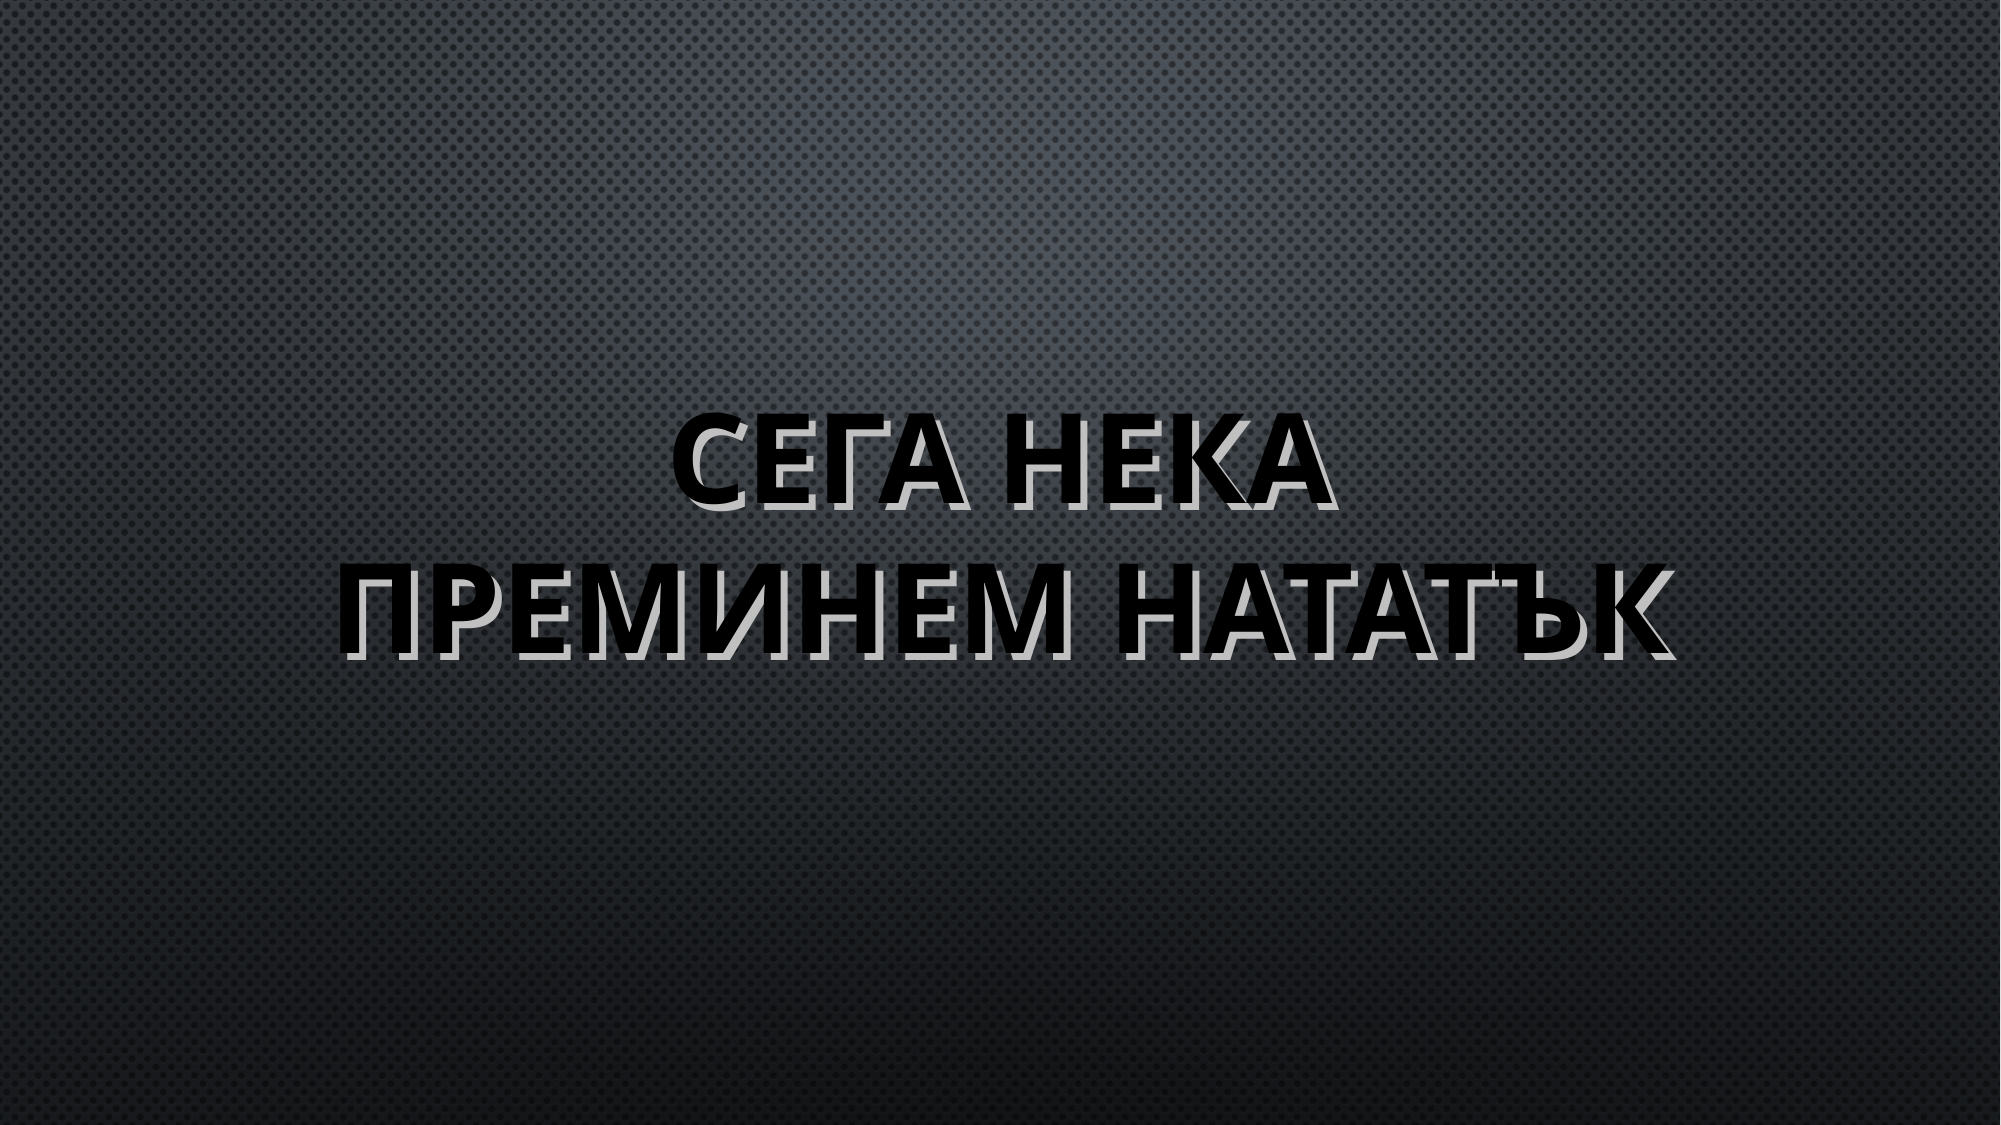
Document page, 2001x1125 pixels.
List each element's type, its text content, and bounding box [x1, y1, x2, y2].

title Сега нека преминем нататък [288, 356, 1712, 687]
